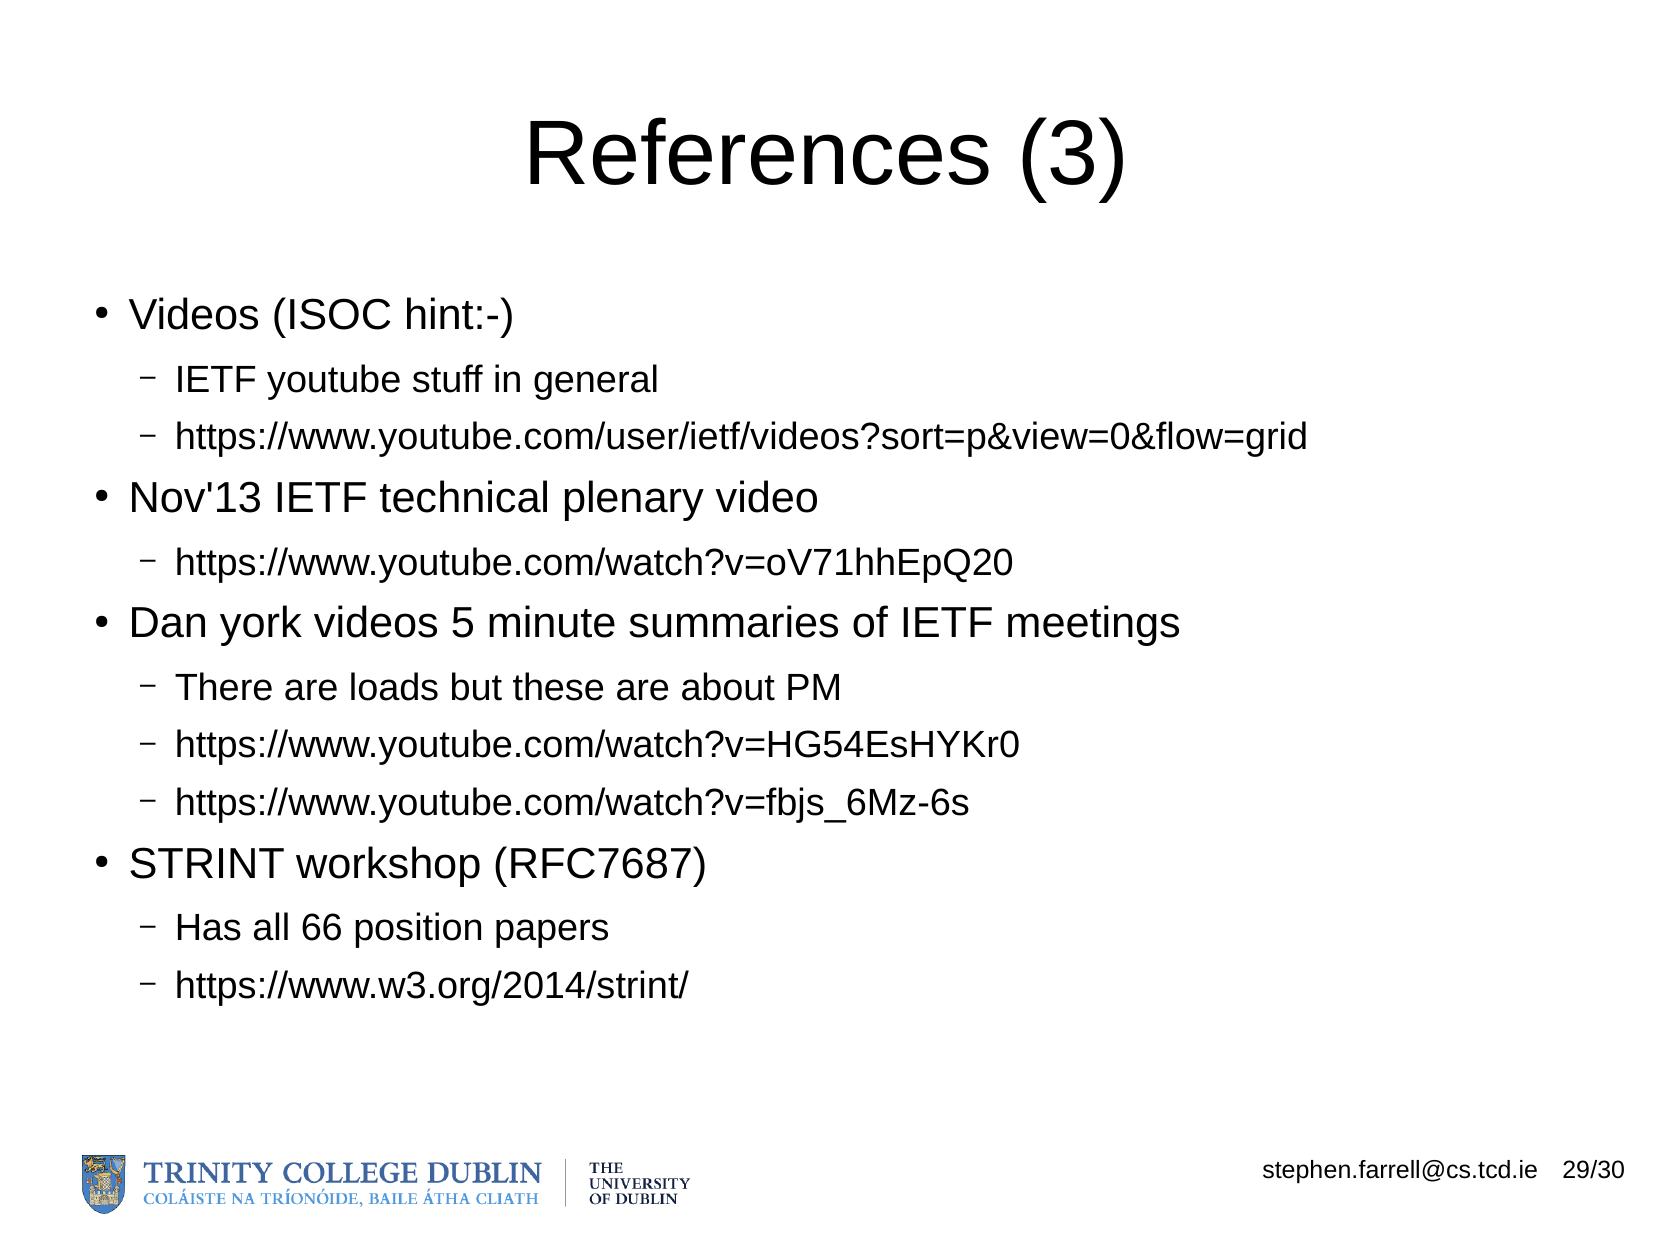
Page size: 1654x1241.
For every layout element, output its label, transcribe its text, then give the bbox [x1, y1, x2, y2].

picture [82, 1155, 694, 1214]
title References (3) [82, 49, 1571, 257]
list Videos (ISOC hint:-) IETF youtube stuff in general https://www.youtube.com/user/ietf/videos?sort=p&view=0&flow=grid Nov'13 IETF technical plenary video https://www.youtube.com/watch?v=oV71hhEpQ20 Dan york videos 5 minute summaries of IETF meetings There are loads but these are about PM https://www.youtube.com/watch?v=HG54EsHYKr0 https://www.youtube.com/watch?v=fbjs_6Mz-6s STRINT workshop (RFC7687) Has all 66 position papers https://www.w3.org/2014/strint/ [82, 290, 1571, 1010]
